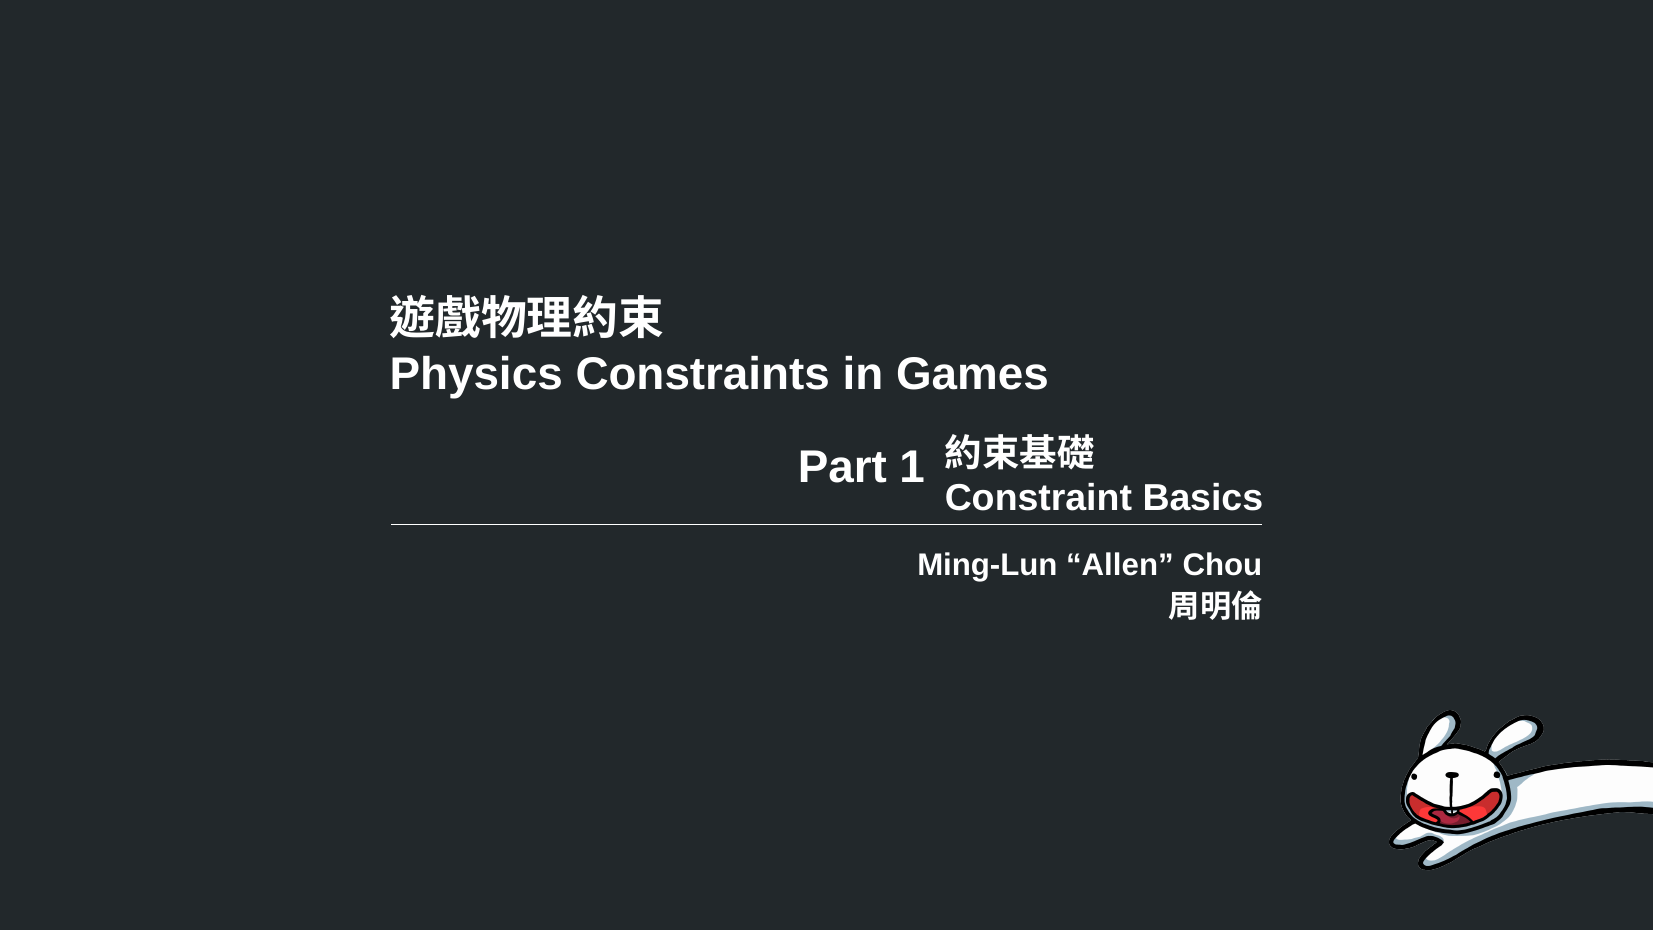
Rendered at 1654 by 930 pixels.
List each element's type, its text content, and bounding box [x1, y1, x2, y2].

text_box 遊戲物理約束 Physics Constraints in Games [374, 274, 1080, 402]
text_box Ming-Lun “Allen” Chou 周明倫 [902, 539, 1278, 631]
text_box 約束基礎 Constraint Basics [930, 415, 1351, 543]
picture [1365, 689, 1653, 875]
text_box Part 1 [783, 433, 930, 500]
